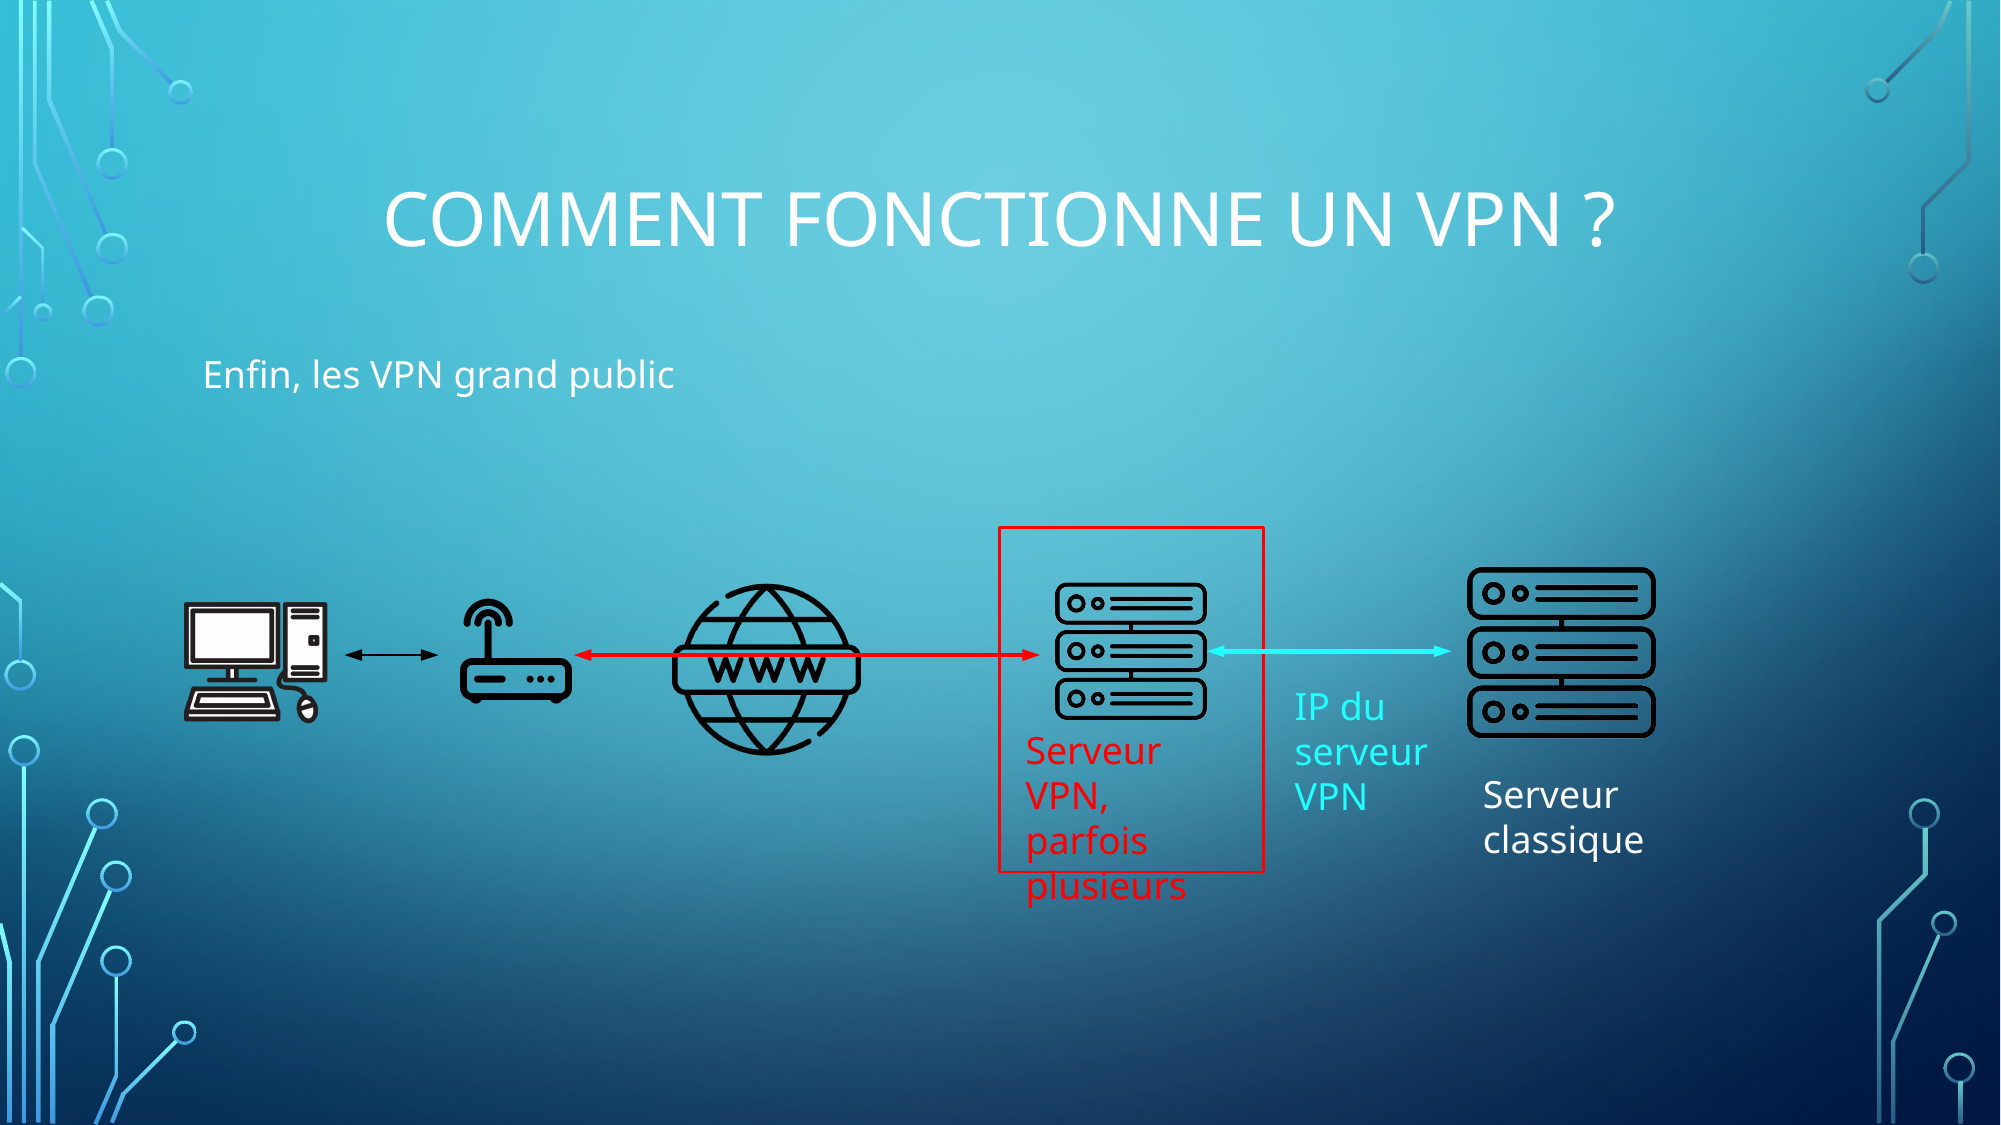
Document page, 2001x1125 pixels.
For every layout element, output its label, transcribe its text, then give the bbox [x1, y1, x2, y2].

text_box Serveur classique [1467, 763, 1674, 870]
picture [460, 595, 572, 707]
picture [672, 575, 861, 653]
title Comment fonctionne un VPN ? [187, 101, 1813, 343]
picture [1055, 575, 1207, 719]
text_box Enfin, les VPN grand public [187, 343, 1813, 405]
text_box IP du serveur VPN [1279, 675, 1447, 828]
picture [1467, 558, 1656, 747]
text_box Serveur VPN, parfois plusieurs [1010, 719, 1256, 871]
picture [166, 562, 345, 741]
picture [672, 657, 861, 764]
